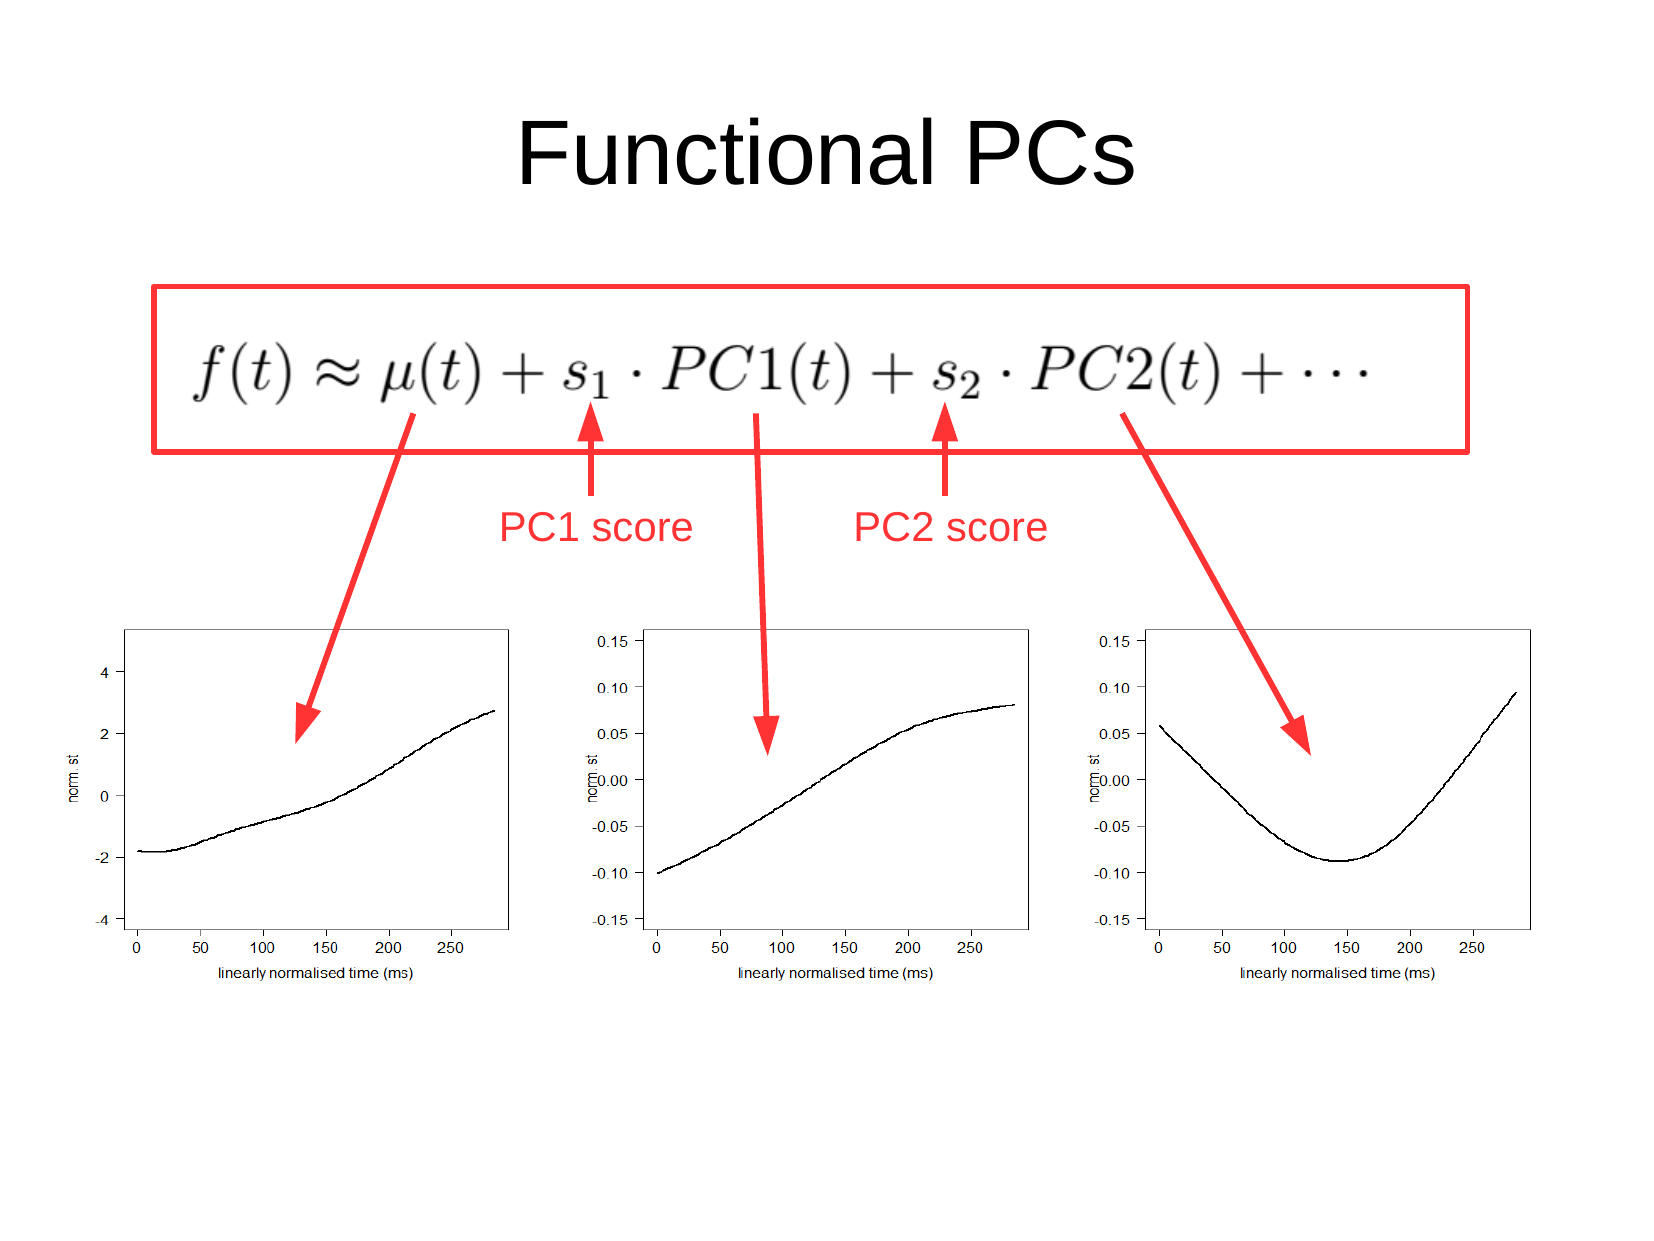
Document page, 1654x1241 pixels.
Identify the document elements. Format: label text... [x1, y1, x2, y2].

text_box PC1 score [484, 496, 721, 558]
picture [156, 289, 1465, 449]
picture [65, 578, 538, 993]
title Functional PCs [82, 49, 1571, 257]
text_box PC2 score [838, 496, 1075, 558]
picture [584, 578, 1058, 993]
picture [1086, 578, 1560, 993]
